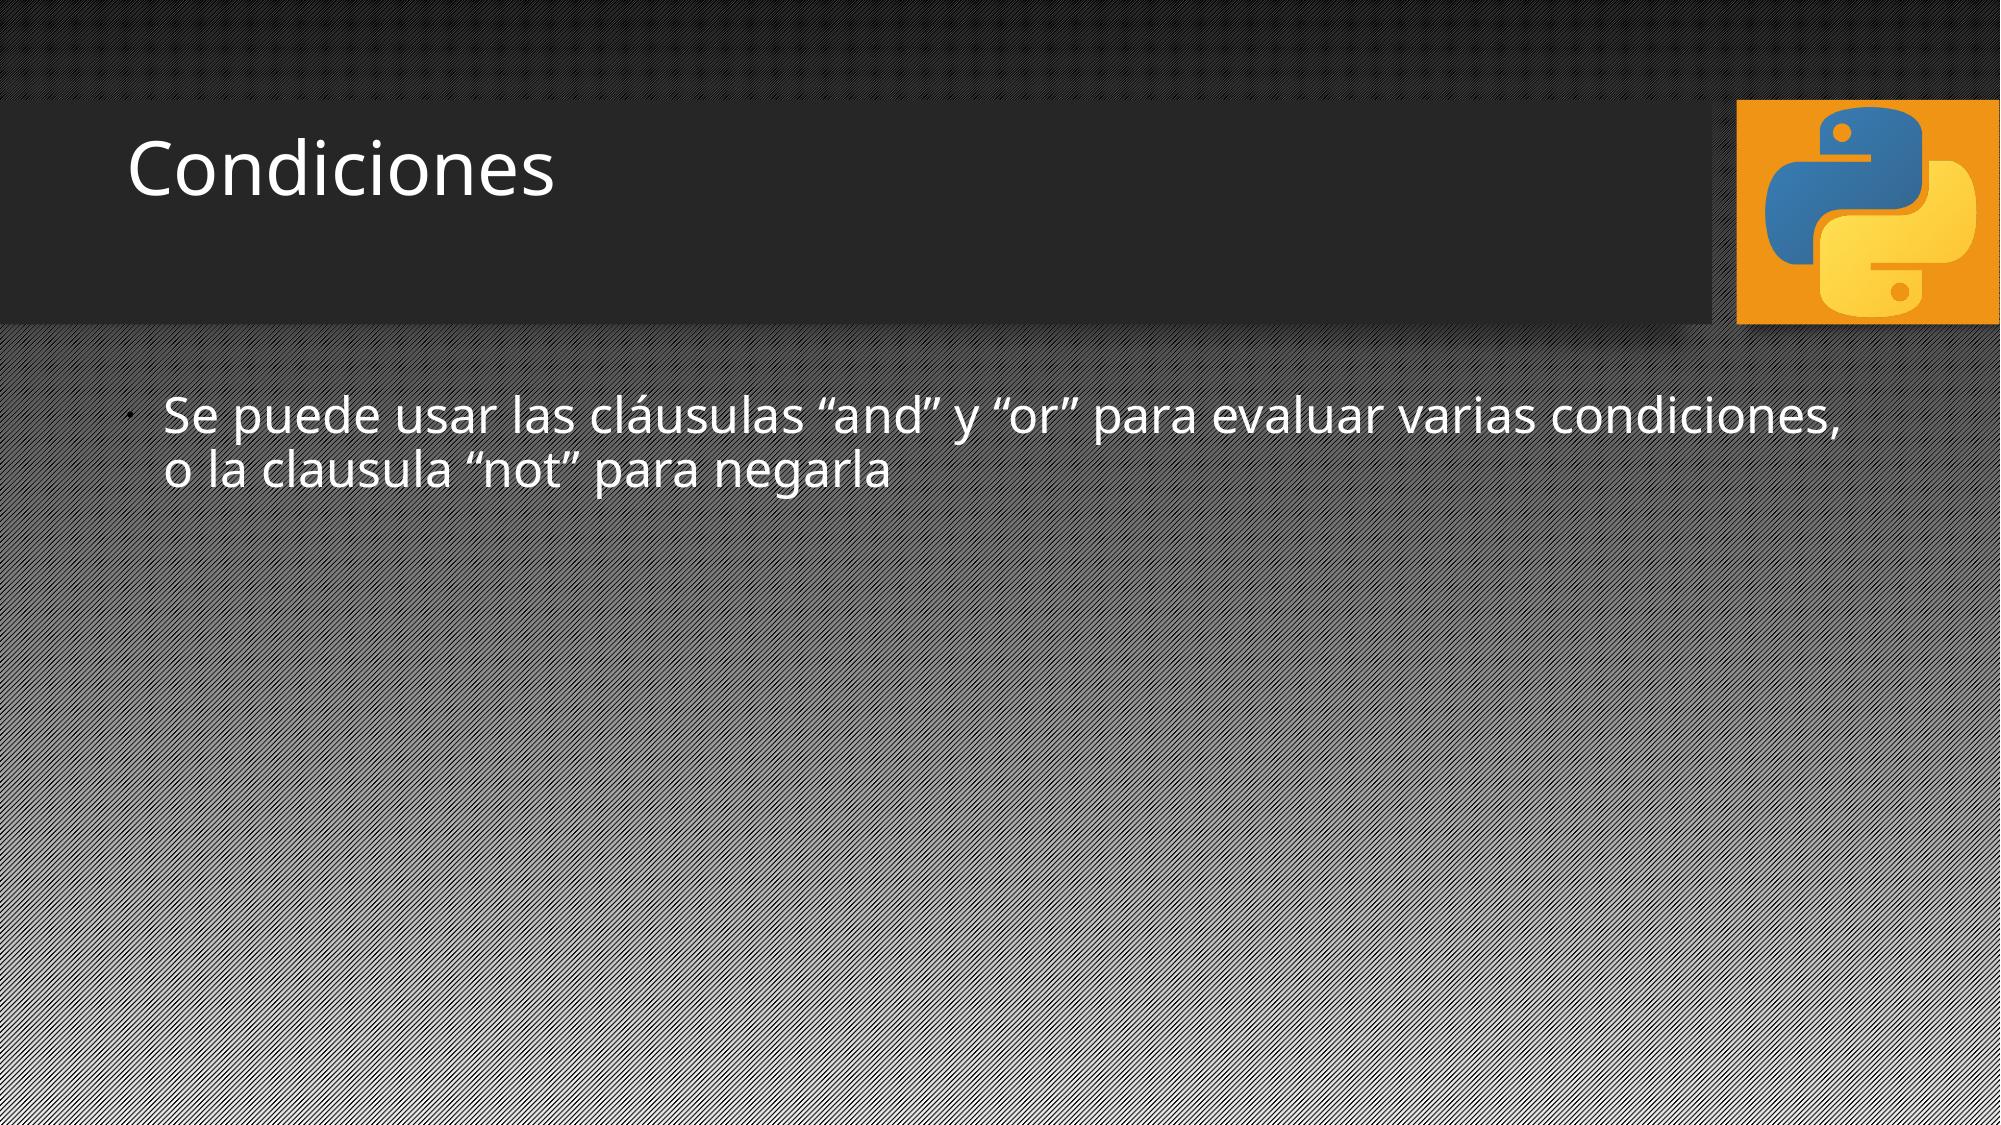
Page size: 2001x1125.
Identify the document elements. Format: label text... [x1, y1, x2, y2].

picture [1765, 107, 1977, 318]
title Condiciones [111, 123, 1689, 301]
list Se puede usar las cláusulas “and” y “or” para evaluar varias condiciones, o la clausula “not” para negarla [111, 383, 1879, 1078]
picture [0, 0, 2000, 1125]
